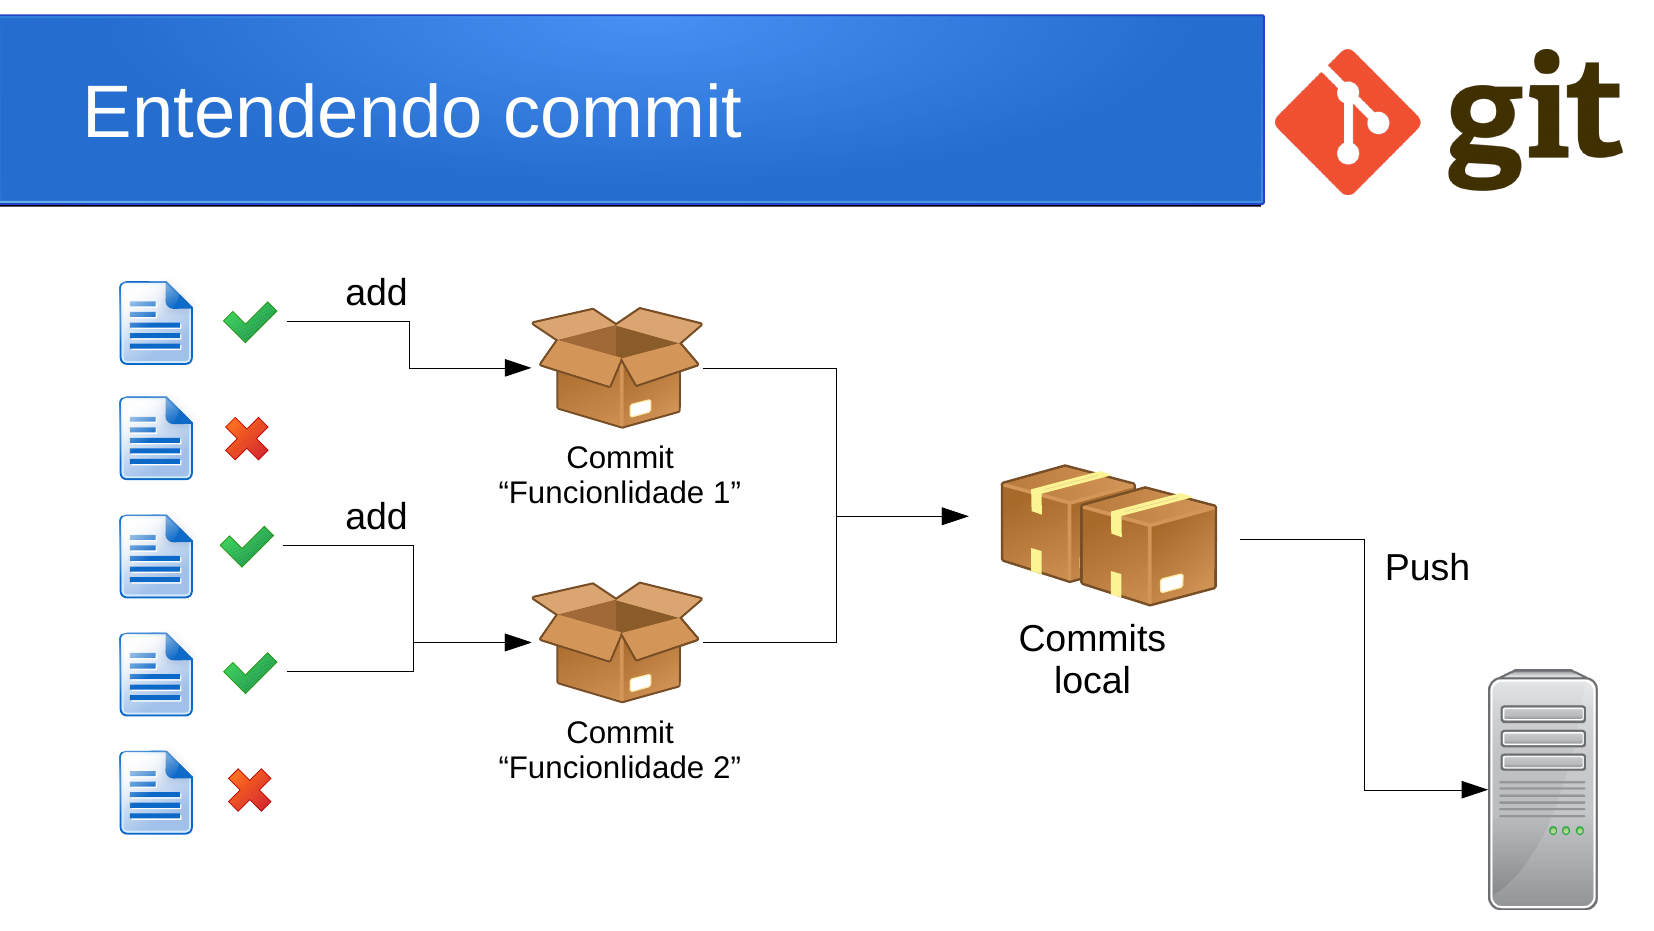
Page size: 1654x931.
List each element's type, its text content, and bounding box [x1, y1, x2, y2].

picture [531, 581, 703, 704]
text_box Commit “Funcionlidade 1” [472, 433, 768, 553]
picture [109, 747, 201, 839]
text_box Commit “Funcionlidade 2” [472, 707, 768, 827]
picture [209, 401, 284, 476]
text_box add [330, 488, 473, 546]
text_box Push [1370, 538, 1524, 596]
picture [209, 507, 284, 583]
title Entendendo commit [82, 35, 1235, 189]
picture [531, 307, 703, 429]
picture [109, 393, 201, 485]
picture [1275, 49, 1623, 195]
picture [212, 753, 287, 827]
picture [212, 283, 287, 358]
picture [109, 511, 201, 603]
picture [212, 634, 287, 709]
picture [968, 437, 1241, 620]
picture [1488, 669, 1598, 910]
picture [109, 277, 201, 369]
text_box Commits local [980, 609, 1205, 709]
text_box add [330, 263, 473, 321]
picture [109, 629, 201, 721]
